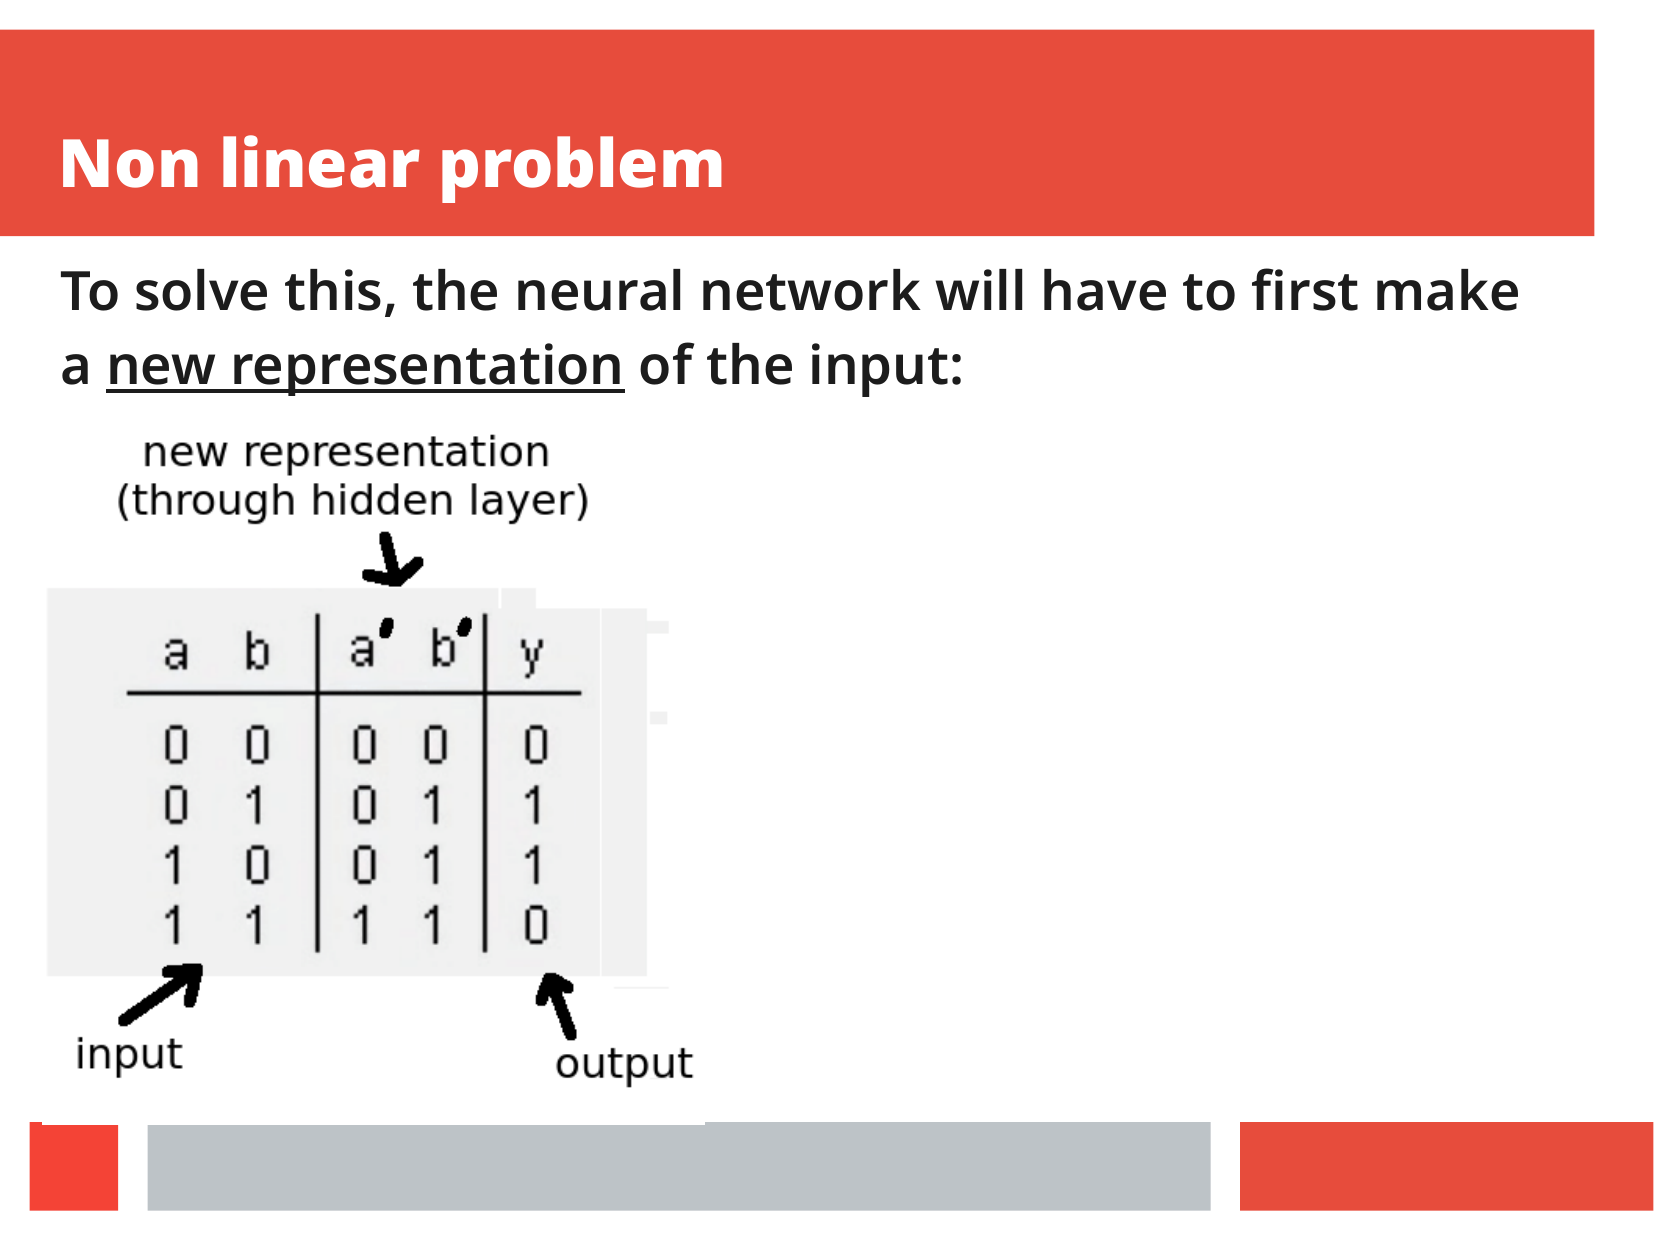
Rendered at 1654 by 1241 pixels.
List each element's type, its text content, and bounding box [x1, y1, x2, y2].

picture [42, 396, 706, 1126]
list To solve this, the neural network will have to first make a new representation of the input: [60, 252, 1566, 1021]
title Non linear problem [59, 59, 1595, 207]
